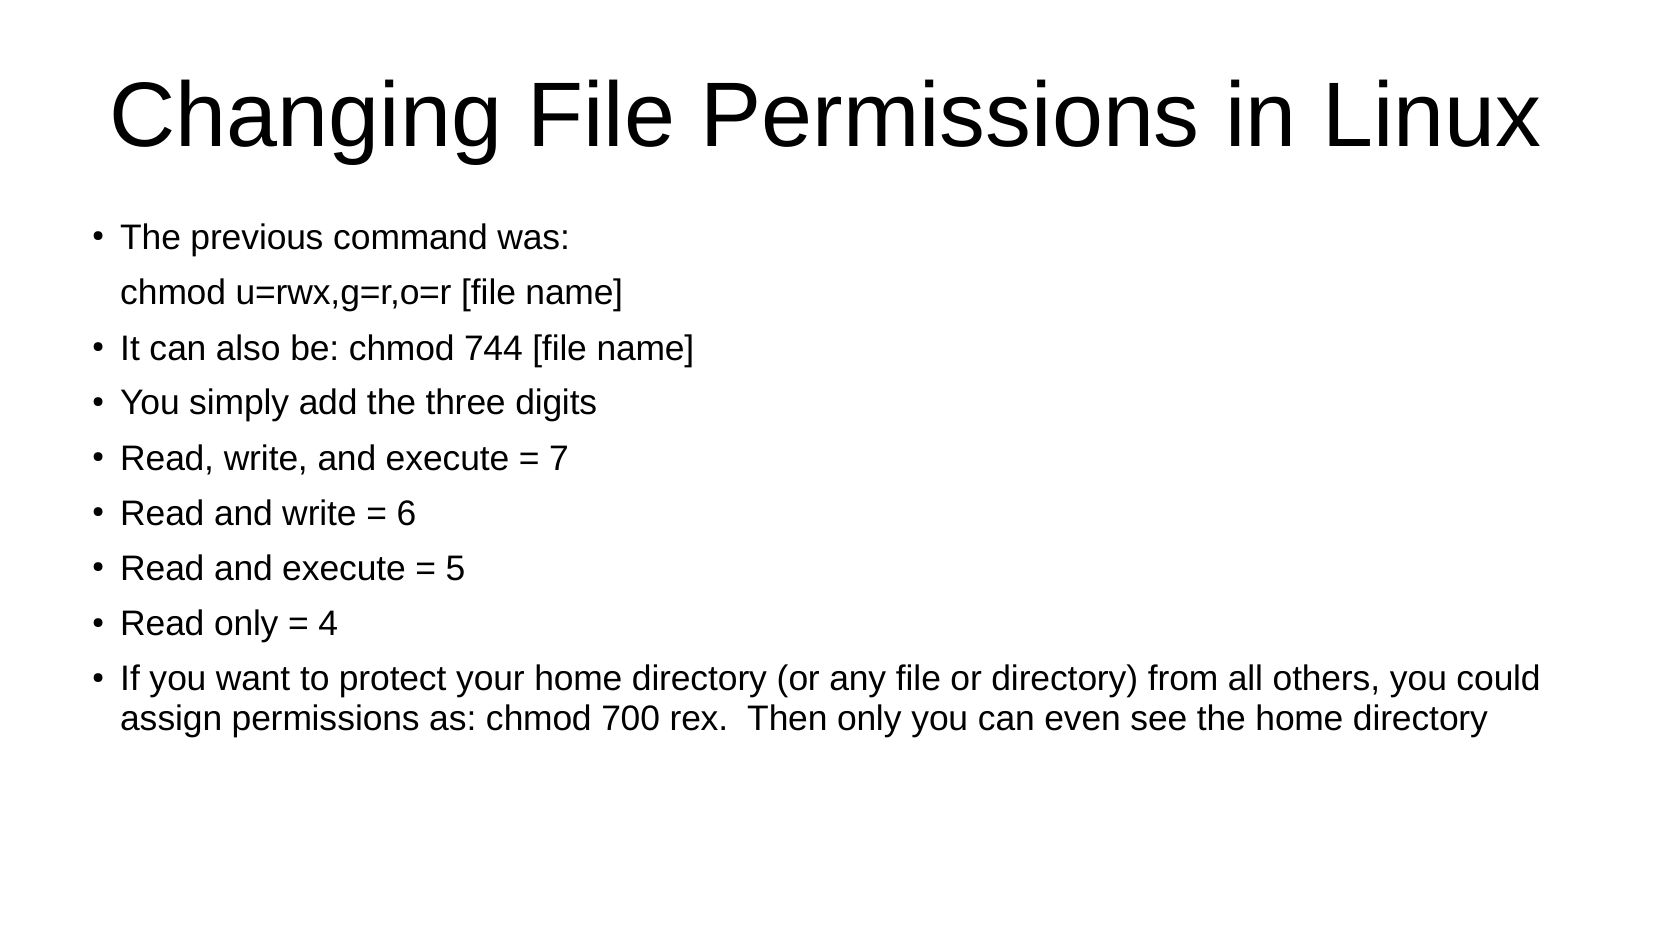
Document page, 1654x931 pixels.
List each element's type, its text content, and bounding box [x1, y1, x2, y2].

list The previous command was: chmod u=rwx,g=r,o=r [file name] It can also be: chmod 744 [file name] You simply add the three digits Read, write, and execute = 7 Read and write = 6 Read and execute = 5 Read only = 4 If you want to protect your home directory (or any file or directory) from all others, you could assign permissions as: chmod 700 rex. Then only you can even see the home directory [82, 217, 1571, 758]
title Changing File Permissions in Linux [82, 37, 1571, 193]
